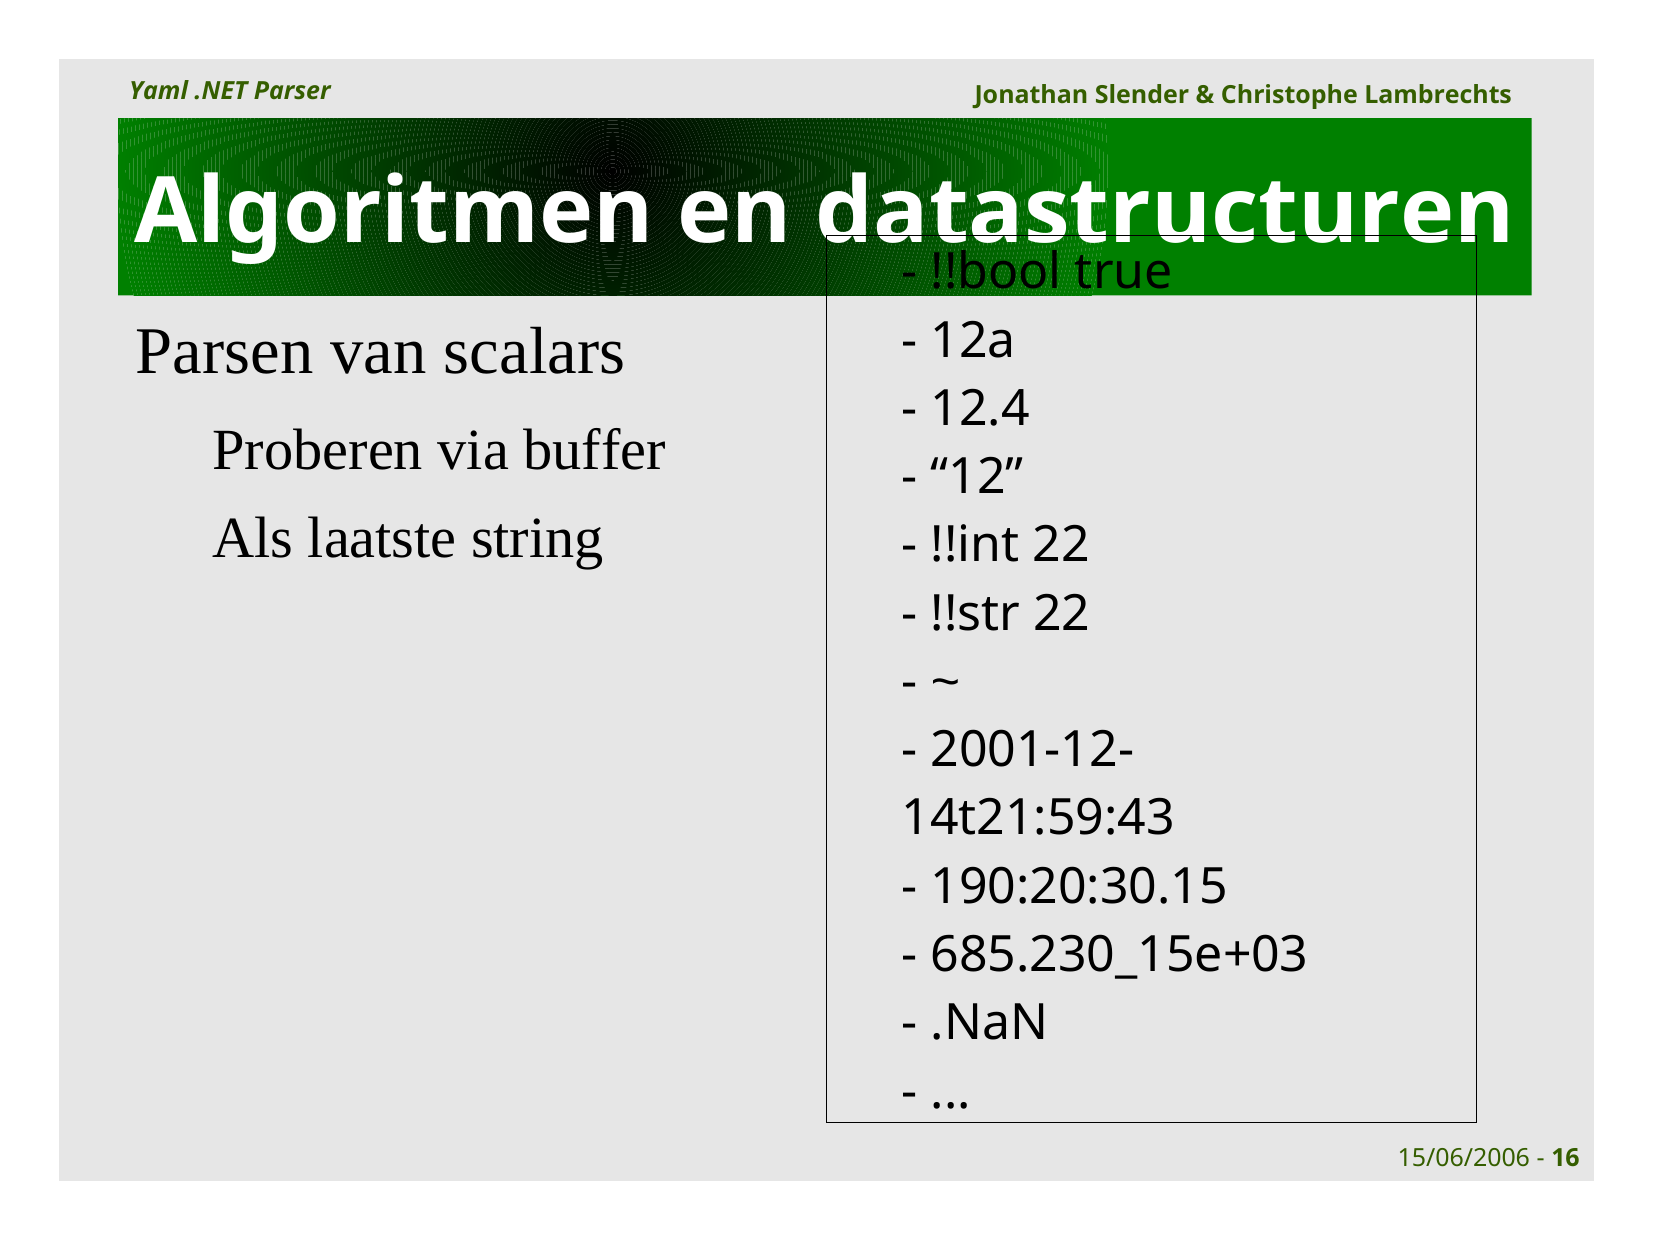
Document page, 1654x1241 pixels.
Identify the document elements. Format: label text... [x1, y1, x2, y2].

list Parsen van scalars Proberen via buffer Als laatste string [827, 313, 1040, 324]
list Parsen van scalars Proberen via buffer Als laatste string [118, 313, 826, 674]
title - !!bool true - 12a - 12.4 - “12” - !!int 22 - !!str 22 - ~ - 2001-12-14t21:59:43 - 190:20:30.15 - 685.230_15e+03 - .NaN - ... [826, 324, 1477, 1034]
title Algoritmen en datastructuren [827, 236, 1476, 296]
title Algoritmen en datastructuren [118, 118, 1532, 296]
